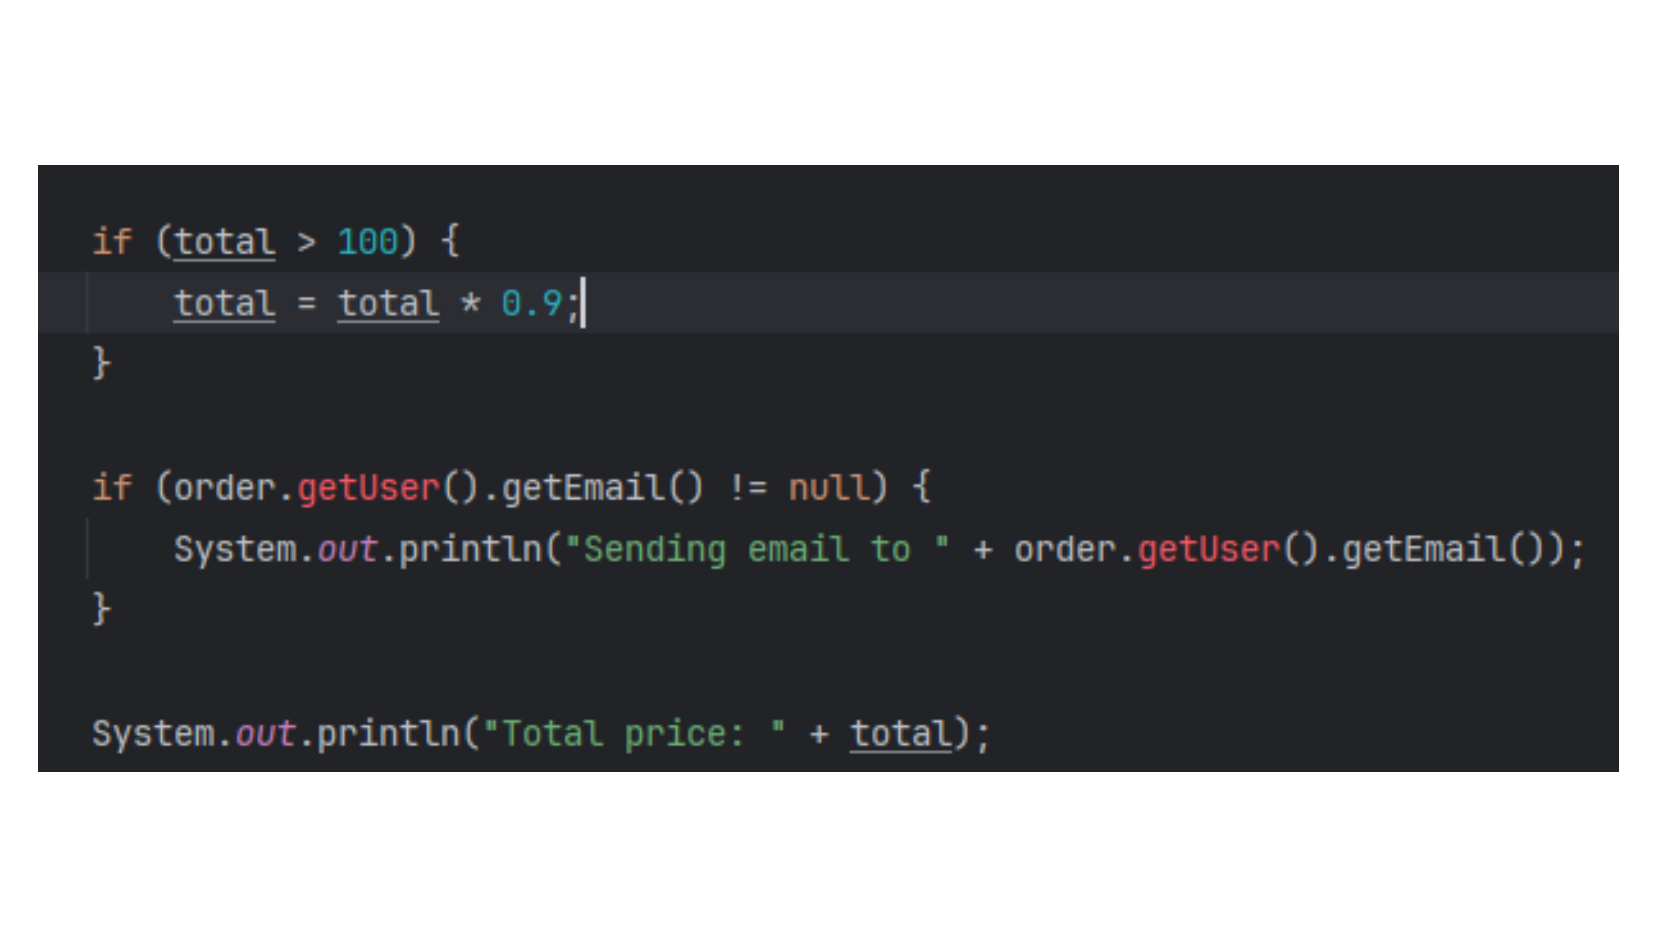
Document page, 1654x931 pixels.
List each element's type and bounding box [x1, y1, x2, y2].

picture [38, 165, 1619, 772]
